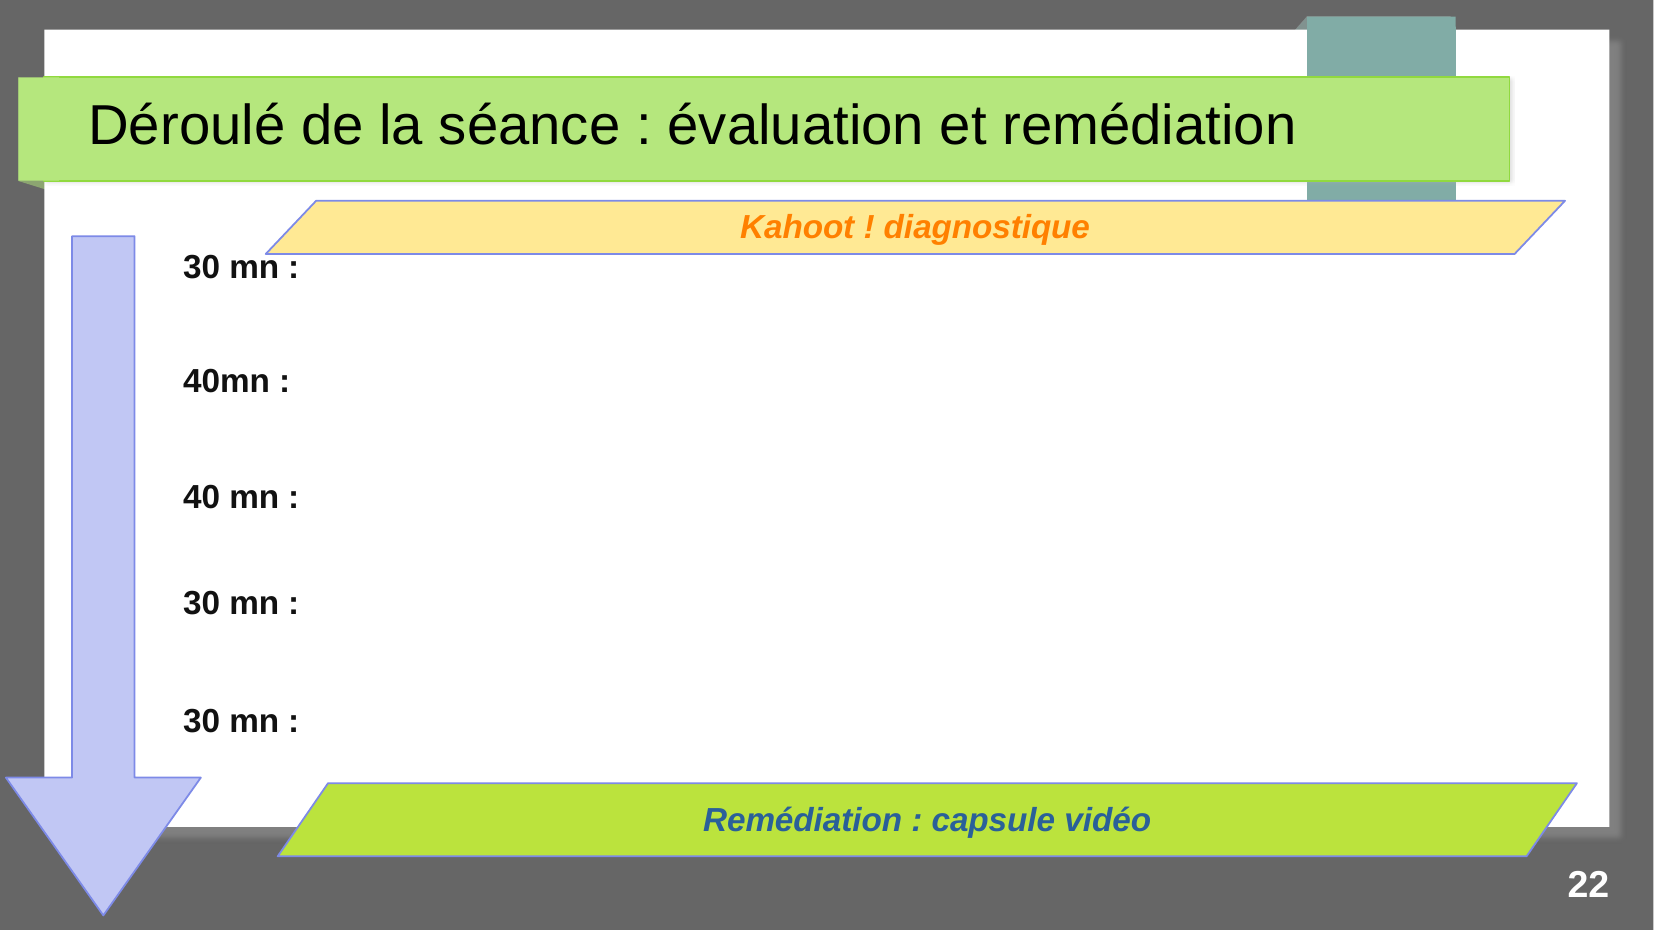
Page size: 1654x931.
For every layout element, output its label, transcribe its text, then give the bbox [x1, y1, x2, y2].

list 30 mn : [183, 242, 1654, 292]
text_box Kahoot ! diagnostique [265, 200, 1566, 254]
text_box Remédiation : capsule vidéo [277, 783, 1577, 857]
list 30 mn : [183, 578, 1654, 628]
list 40 mn : [183, 472, 1654, 522]
text_box [5, 236, 201, 916]
list 40mn : [183, 356, 1654, 406]
text_box <numéro> [974, 856, 1625, 916]
title Déroulé de la séance : évaluation et remédiation [88, 73, 1506, 178]
list 30 mn : [183, 696, 1654, 746]
